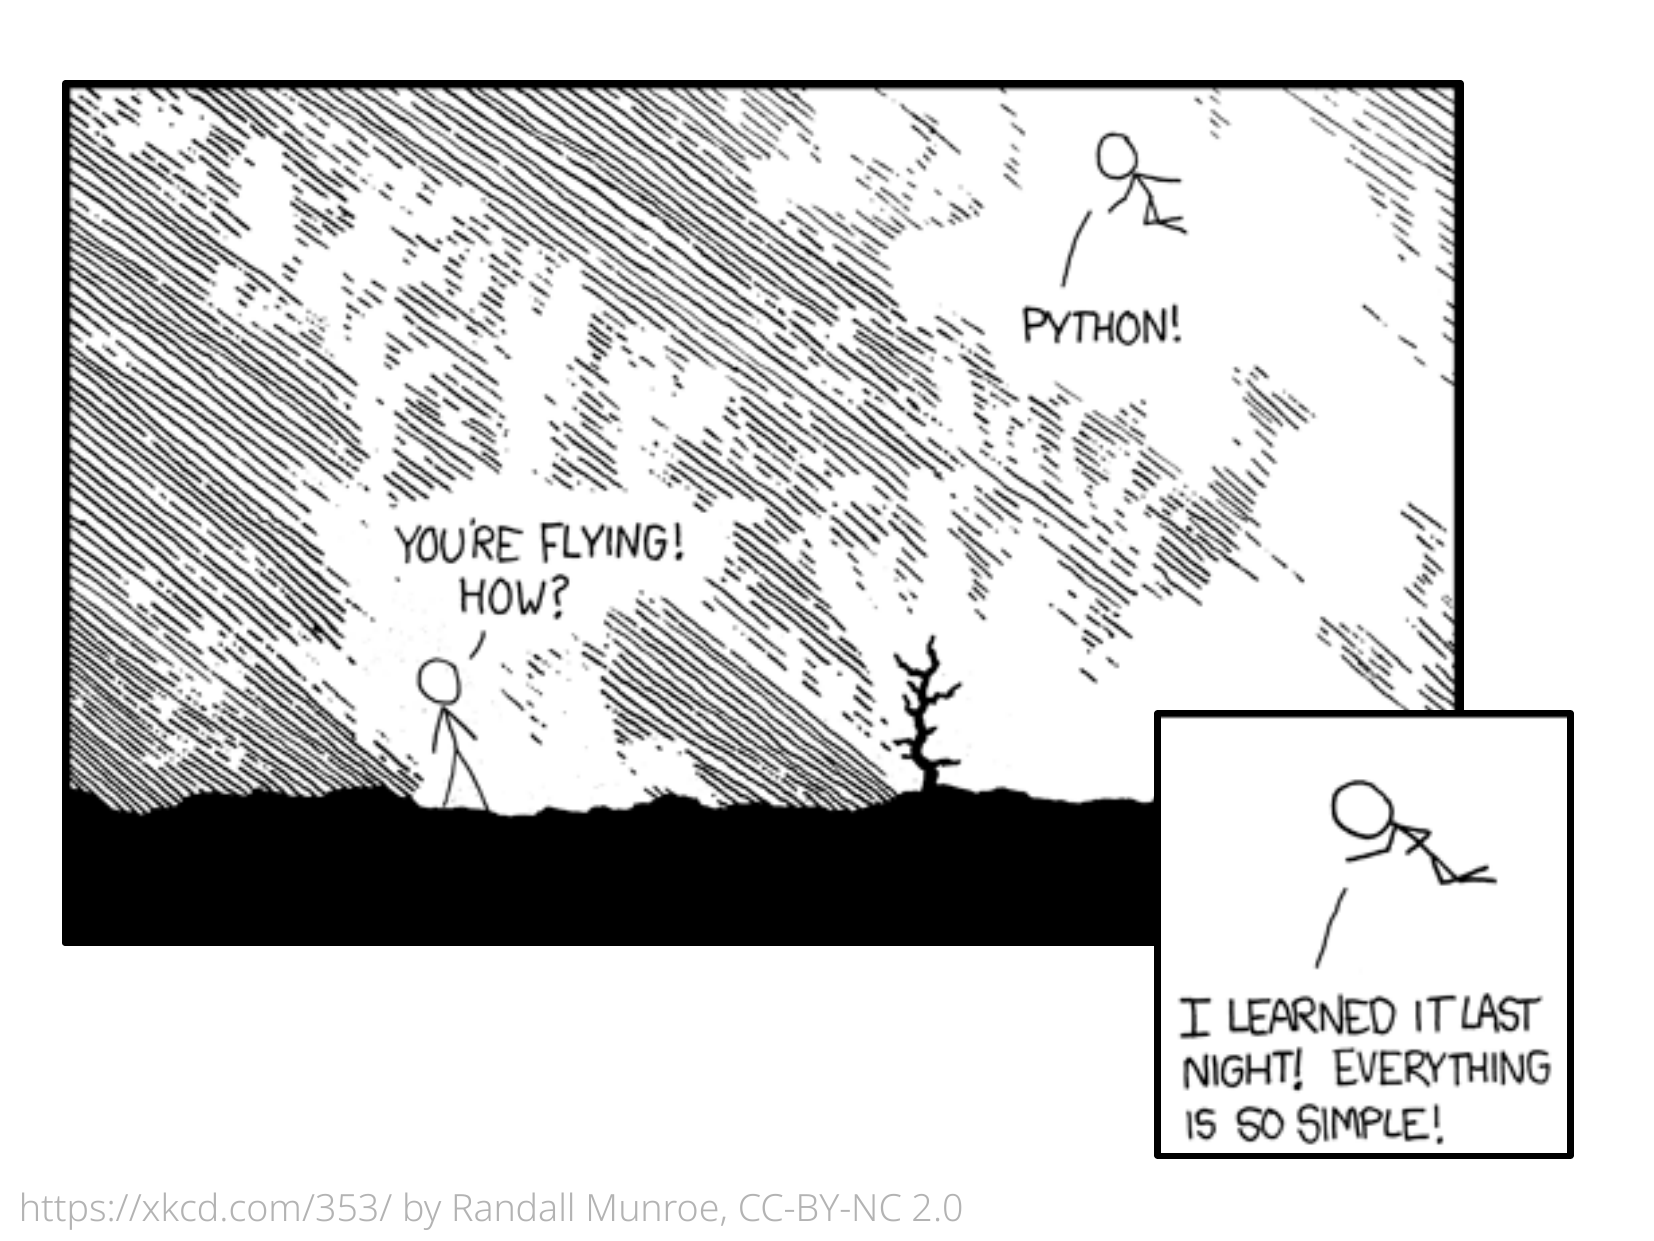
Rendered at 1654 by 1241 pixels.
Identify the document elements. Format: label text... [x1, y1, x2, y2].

picture [68, 86, 1458, 940]
text_box https://xkcd.com/353/ by Randall Munroe, CC-BY-NC 2.0 [4, 1174, 1158, 1235]
picture [1160, 716, 1568, 1153]
